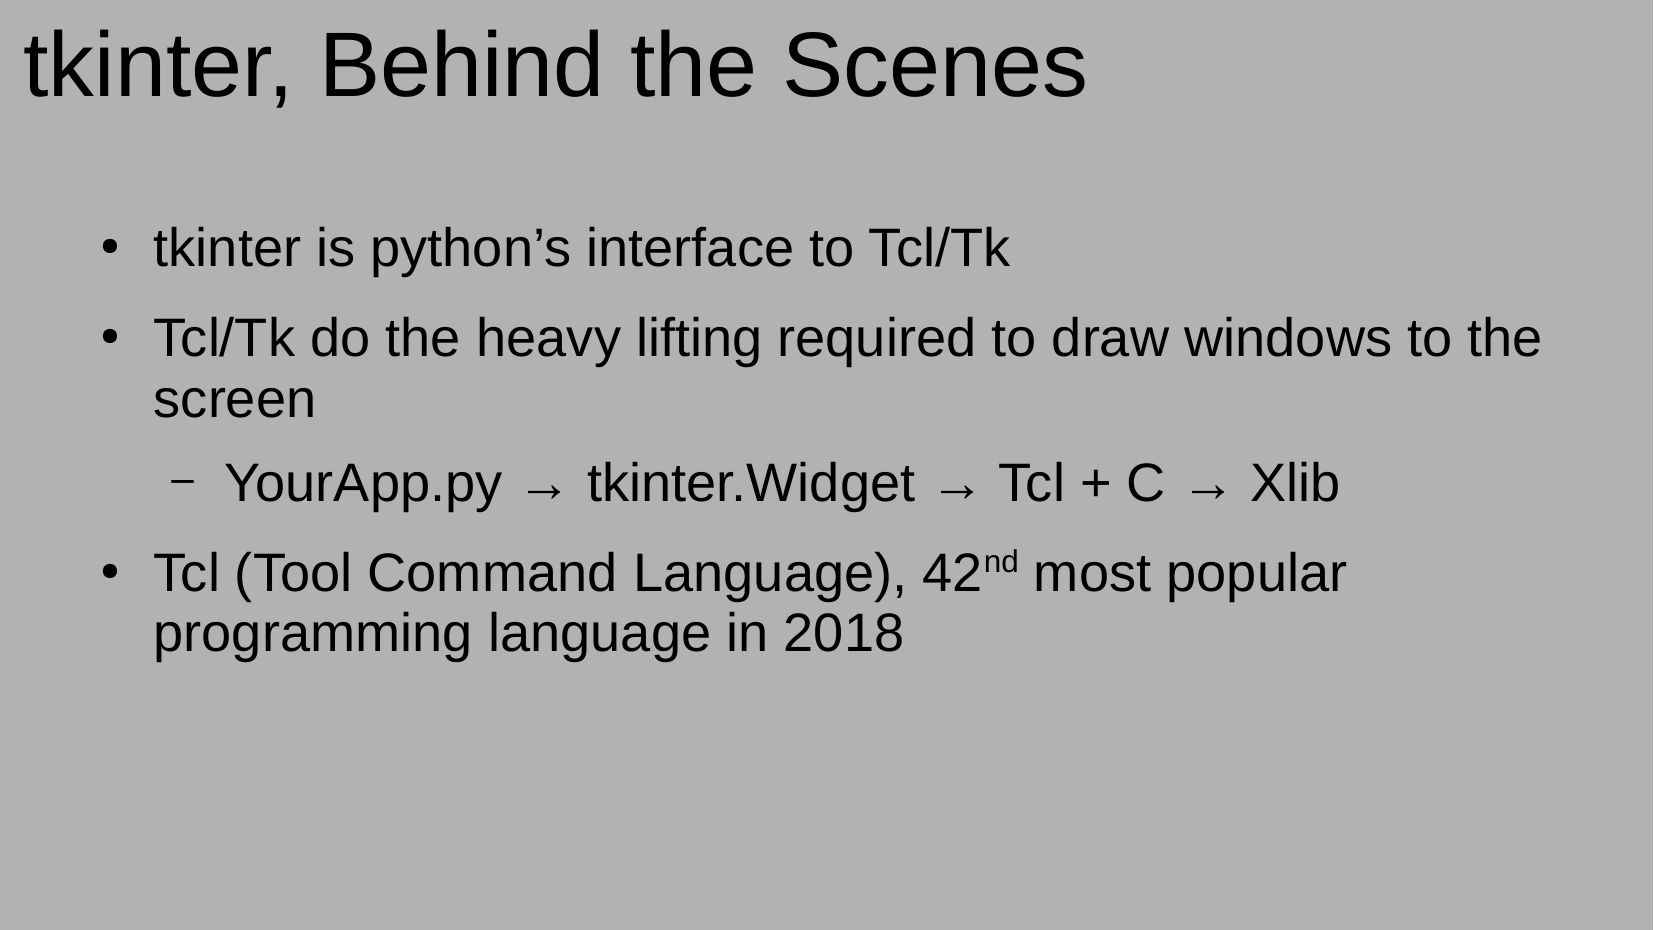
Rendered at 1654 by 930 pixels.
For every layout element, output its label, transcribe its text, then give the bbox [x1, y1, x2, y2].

title tkinter, Behind the Scenes [23, 11, 1588, 119]
list tkinter is python’s interface to Tcl/Tk Tcl/Tk do the heavy lifting required to draw windows to the screen YourApp.py → tkinter.Widget → Tcl + C → Xlib Tcl (Tool Command Language), 42nd most popular programming language in 2018 [82, 217, 1571, 757]
